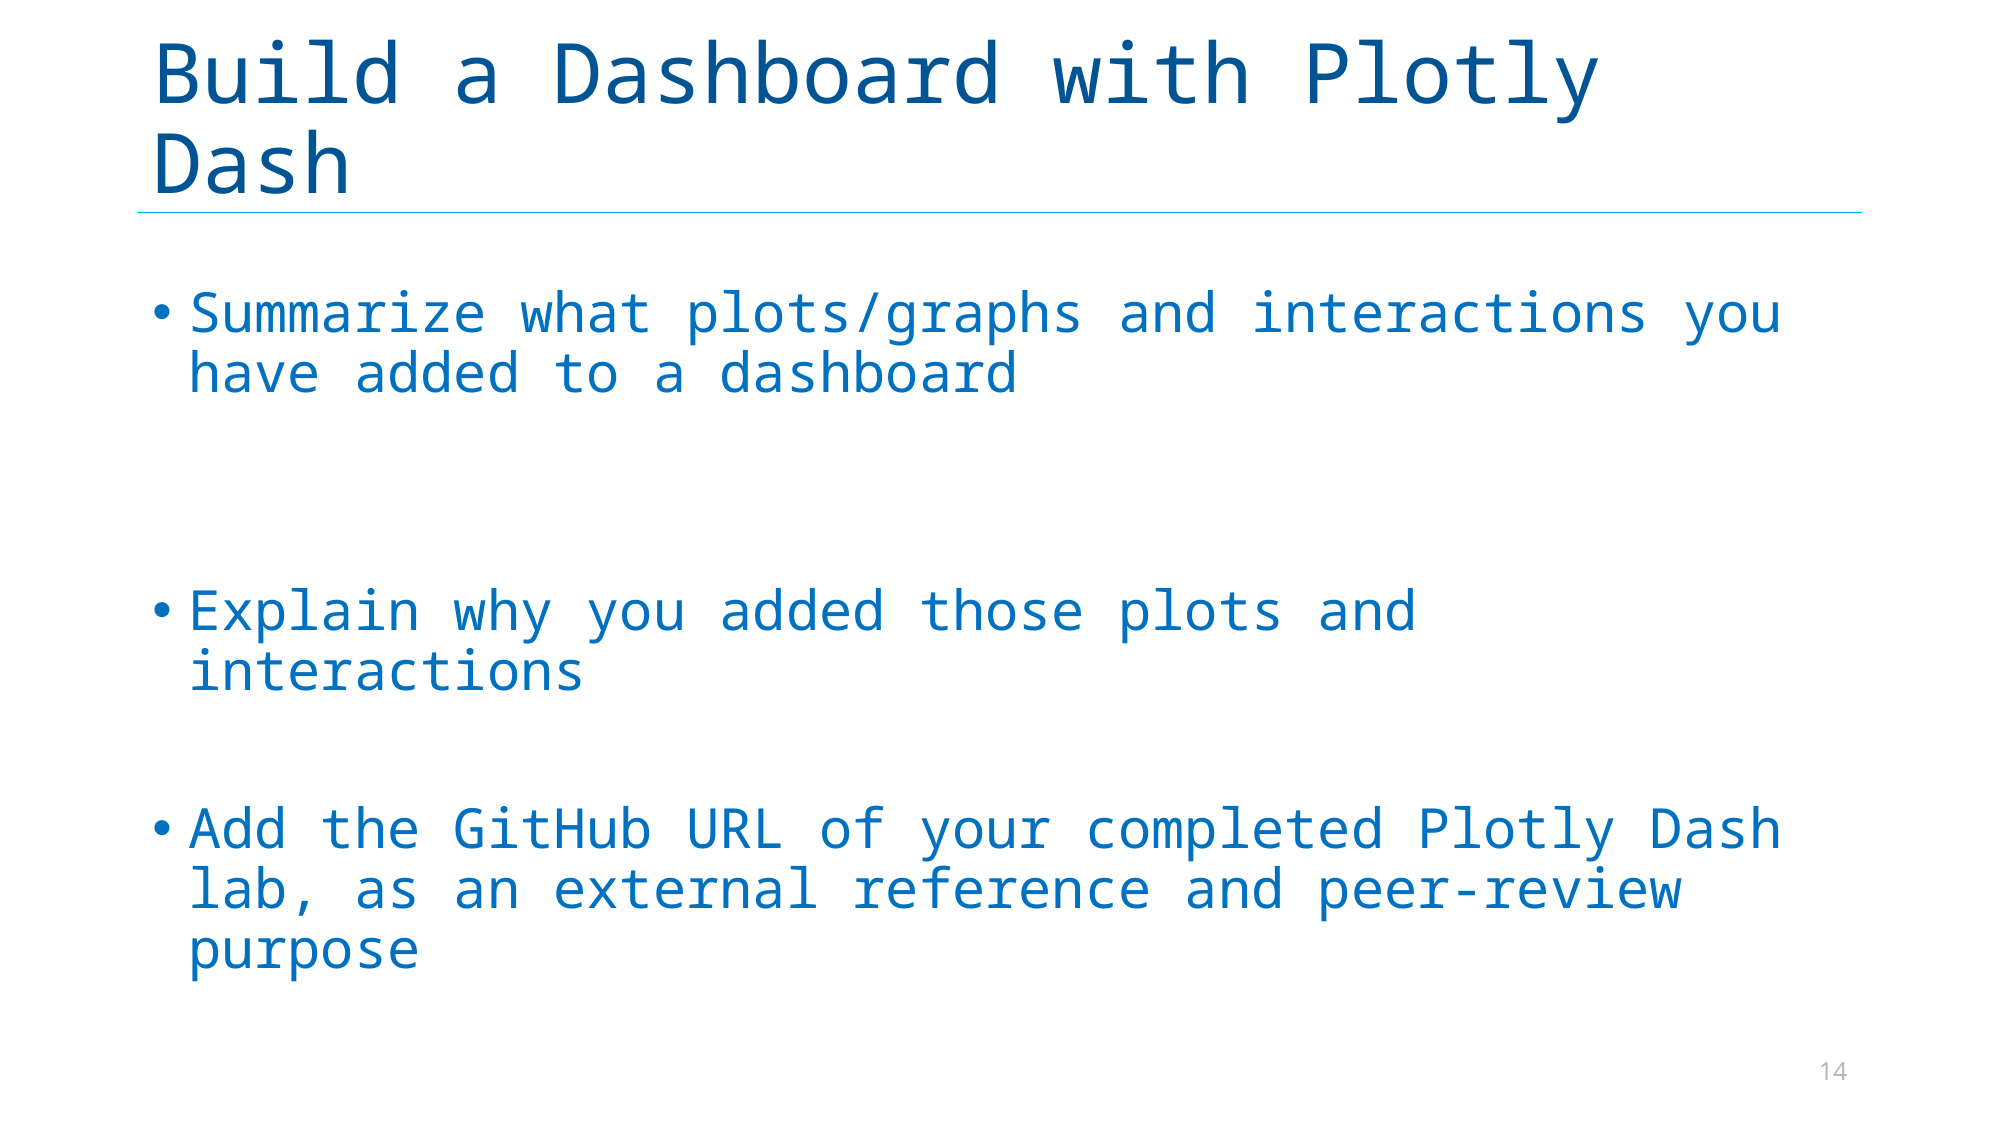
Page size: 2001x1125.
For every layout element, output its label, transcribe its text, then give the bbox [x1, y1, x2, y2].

title Build a Dashboard with Plotly Dash [137, 13, 1863, 231]
list Summarize what plots/graphs and interactions you have added to a dashboard Explain why you added those plots and interactions Add the GitHub URL of your completed Plotly Dash lab, as an external reference and peer-review purpose [137, 277, 1863, 992]
slide_number 41 [1412, 1042, 1863, 1103]
